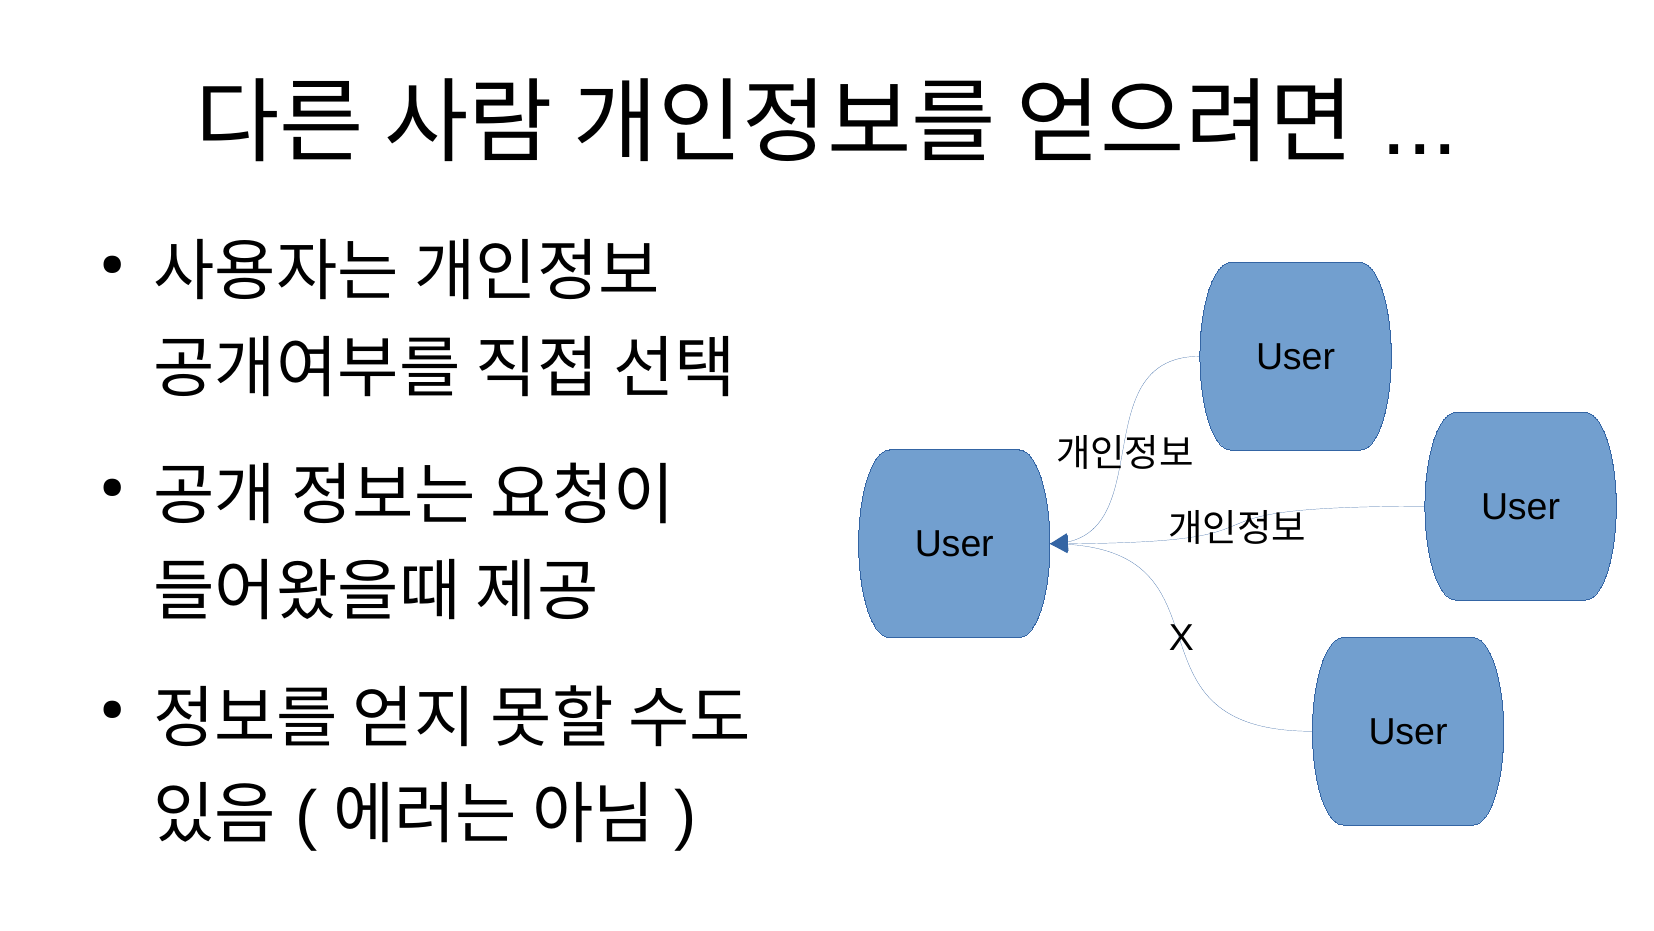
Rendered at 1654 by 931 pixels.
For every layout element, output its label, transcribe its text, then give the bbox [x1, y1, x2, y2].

text_box User [1424, 412, 1617, 601]
text_box User [858, 449, 1050, 638]
title 다른 사람 개인정보를 얻으려면... [82, 37, 1571, 193]
list 사용자는 개인정보 공개여부를 직접 선택 공개 정보는 요청이 들어왔을때 제공 정보를 얻지 못할 수도 있음(에러는 아님) [82, 217, 809, 863]
text_box User [1199, 262, 1392, 451]
text_box User [1312, 637, 1504, 826]
